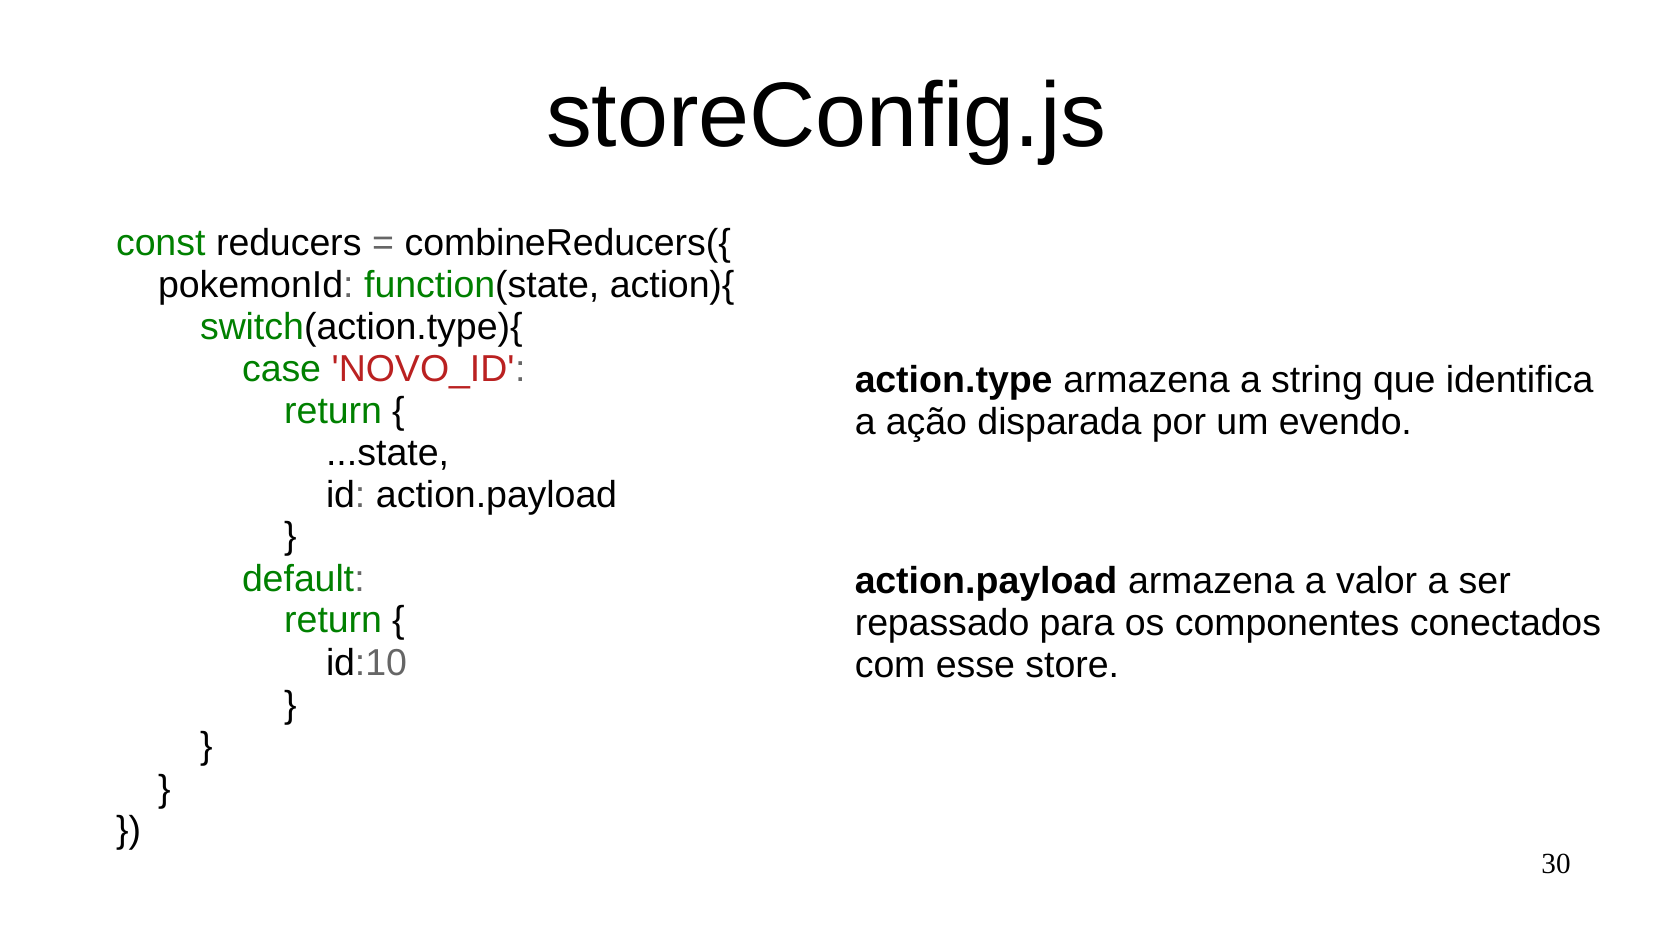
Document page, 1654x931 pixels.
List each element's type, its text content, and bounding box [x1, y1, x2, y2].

text_box action.type armazena a string que identifica a ação disparada por um evendo. [840, 350, 1609, 450]
title storeConfig.js [82, 37, 1571, 193]
text_box action.payload armazena a valor a ser repassado para os componentes conectados com esse store. [840, 551, 1617, 693]
text_box const reducers = combineReducers({ pokemonId: function(state, action){ switch(action.type){ case 'NOVO_ID': return { ...state, id: action.payload } default: return { id:10 } } } }) [101, 213, 1404, 859]
